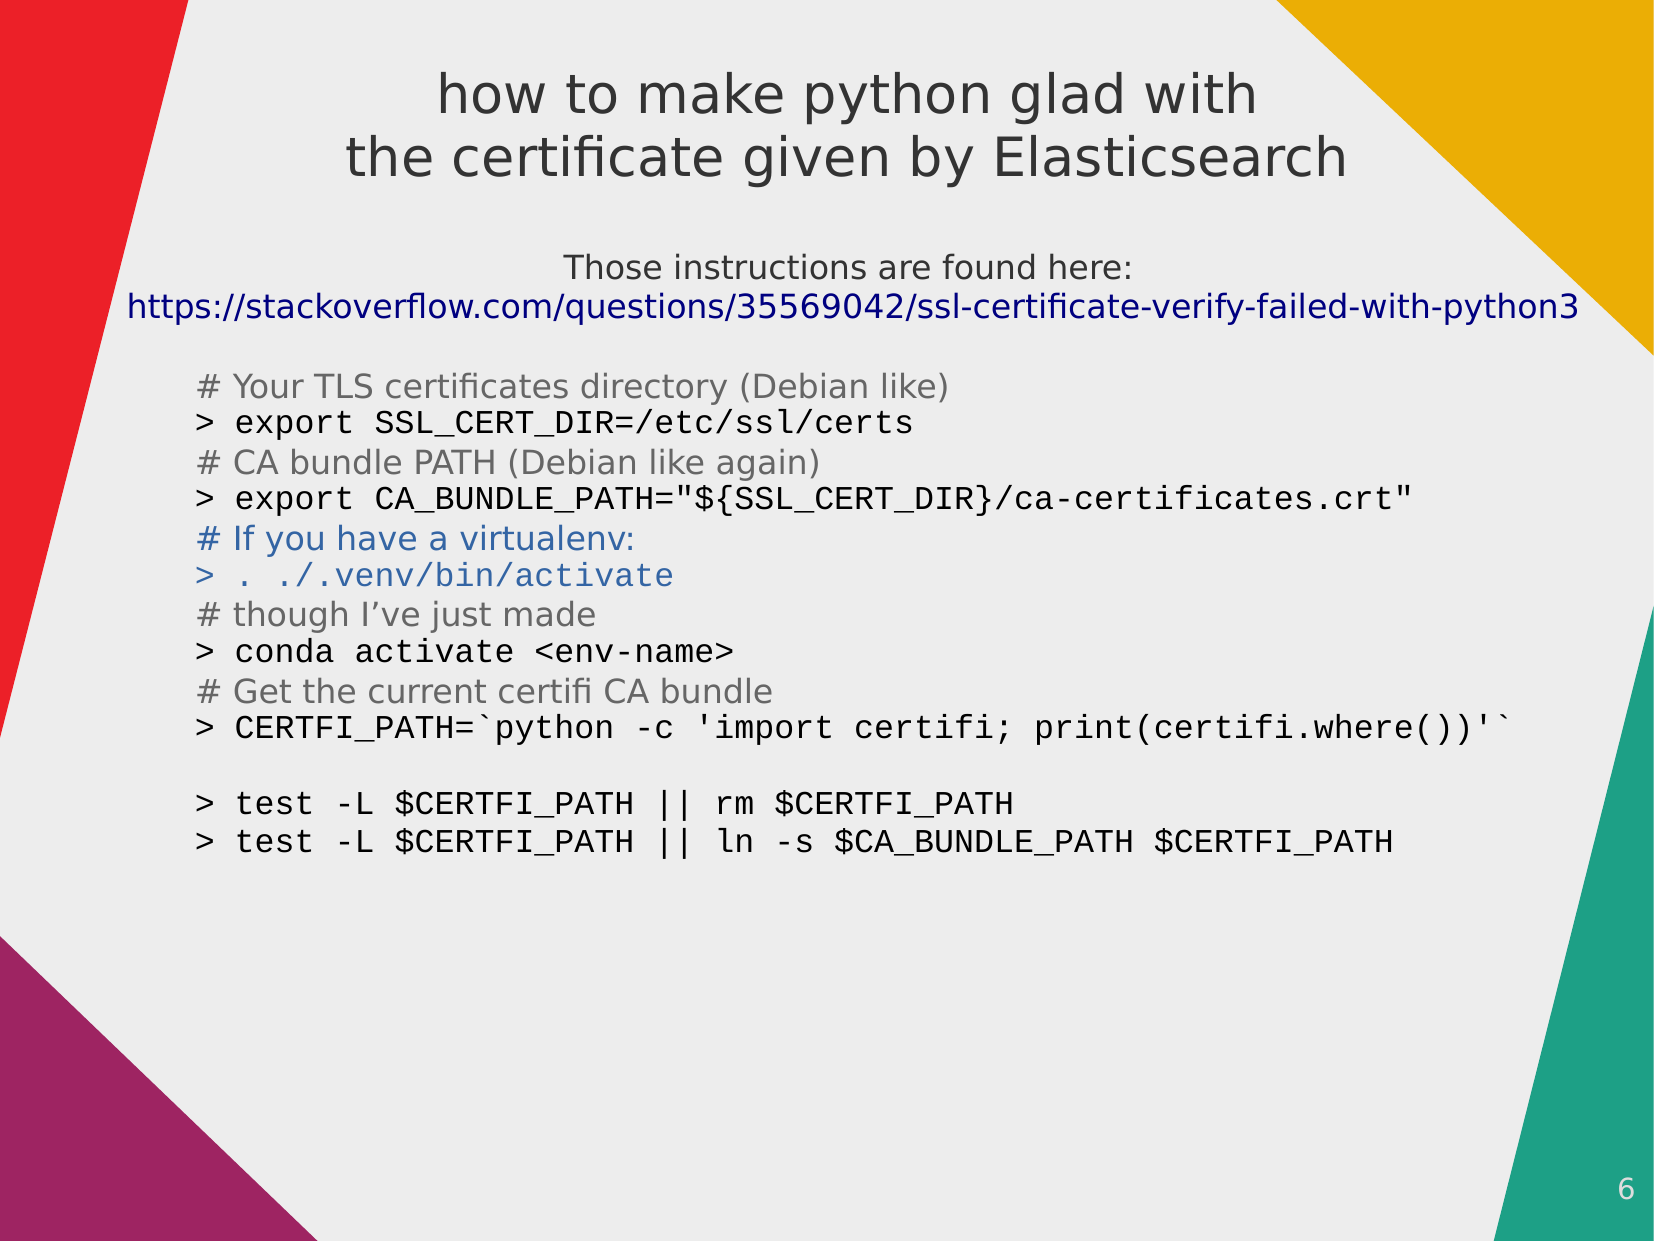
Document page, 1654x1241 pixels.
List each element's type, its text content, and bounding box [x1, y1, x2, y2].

text_box # Your TLS certificates directory (Debian like) > export SSL_CERT_DIR=/etc/ssl/certs # CA bundle PATH (Debian like again) > export CA_BUNDLE_PATH="${SSL_CERT_DIR}/ca-certificates.crt" # If you have a virtualenv: > . ./.venv/bin/activate # though I’ve just made > conda activate <env-name> # Get the current certifi CA bundle > CERTFI_PATH=`python -c 'import certifi; print(certifi.where())'` > test -L $CERTFI_PATH || rm $CERTFI_PATH > test -L $CERTFI_PATH || ln -s $CA_BUNDLE_PATH $CERTFI_PATH [180, 406, 1561, 874]
title Those instructions are found here: https://stackoverflow.com/questions/35569042/ssl-certificate-verify-failed-with-python3 [120, 208, 1589, 406]
title how to make python glad with the certificate given by Elasticsearch [136, 28, 1561, 208]
